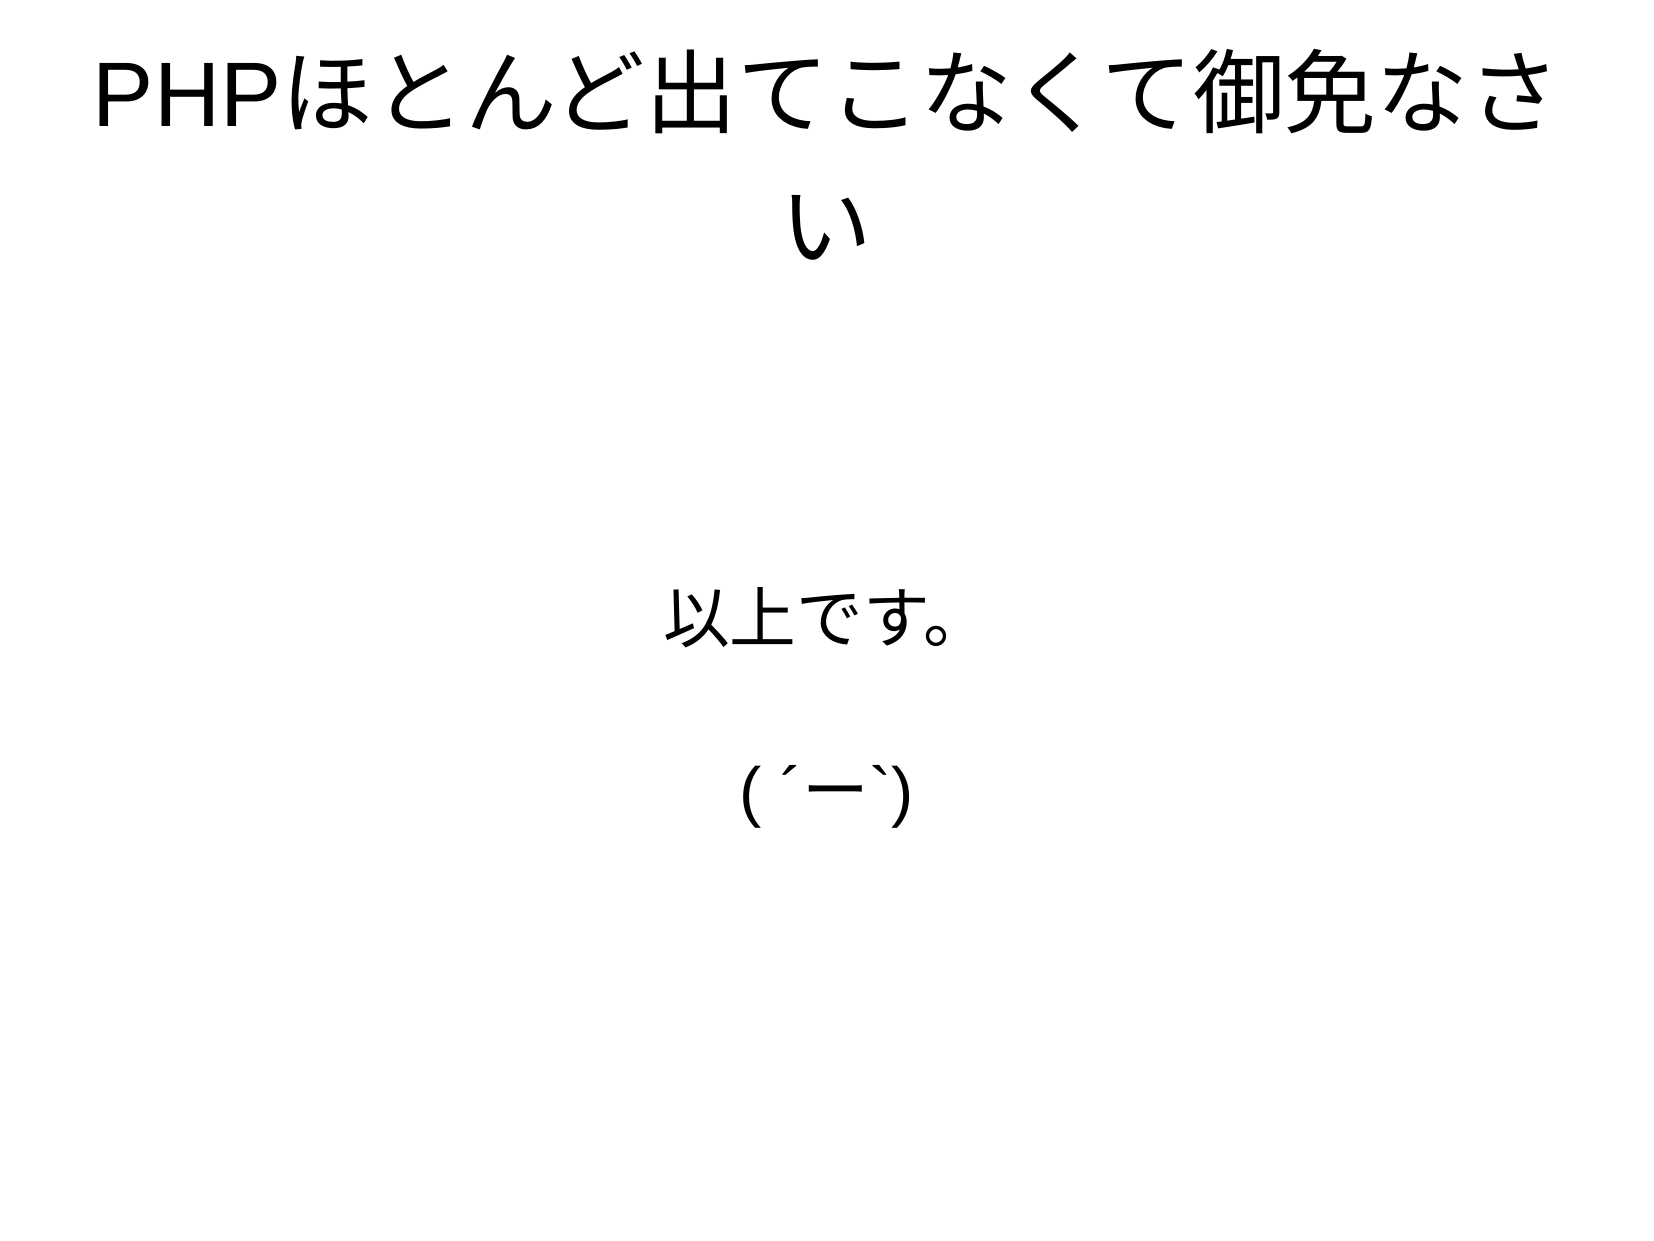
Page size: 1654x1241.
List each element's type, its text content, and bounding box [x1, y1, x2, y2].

subtitle 以上です。 ( ´ー`) [82, 297, 1571, 1102]
title PHPほとんど出てこなくて御免なさい [82, 56, 1571, 250]
